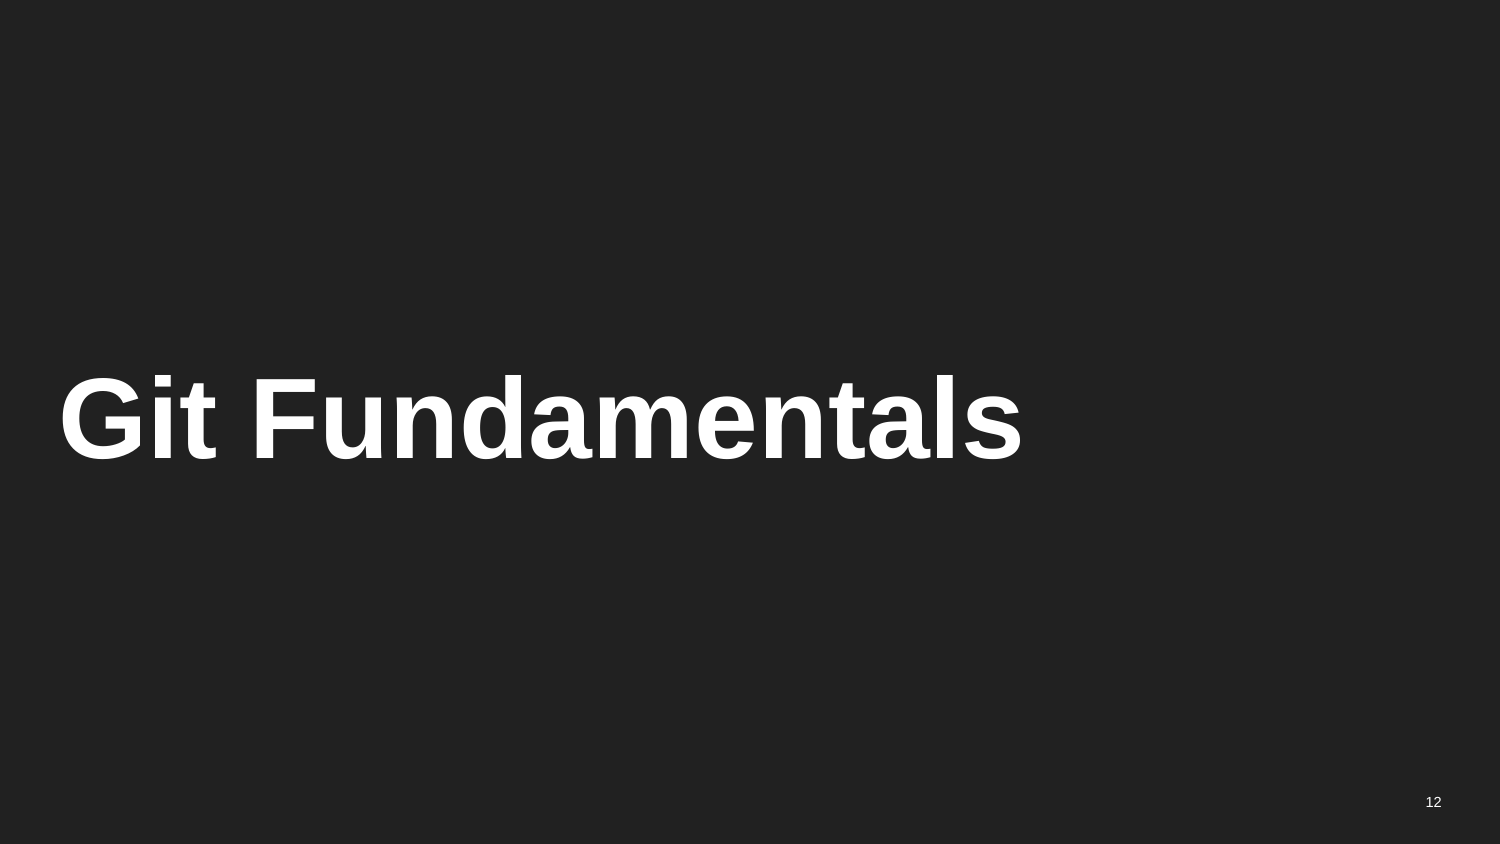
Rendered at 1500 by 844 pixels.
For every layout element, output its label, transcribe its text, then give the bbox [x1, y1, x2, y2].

slide_number 1 [1392, 793, 1442, 815]
title Git Fundamentals [59, 140, 1442, 704]
